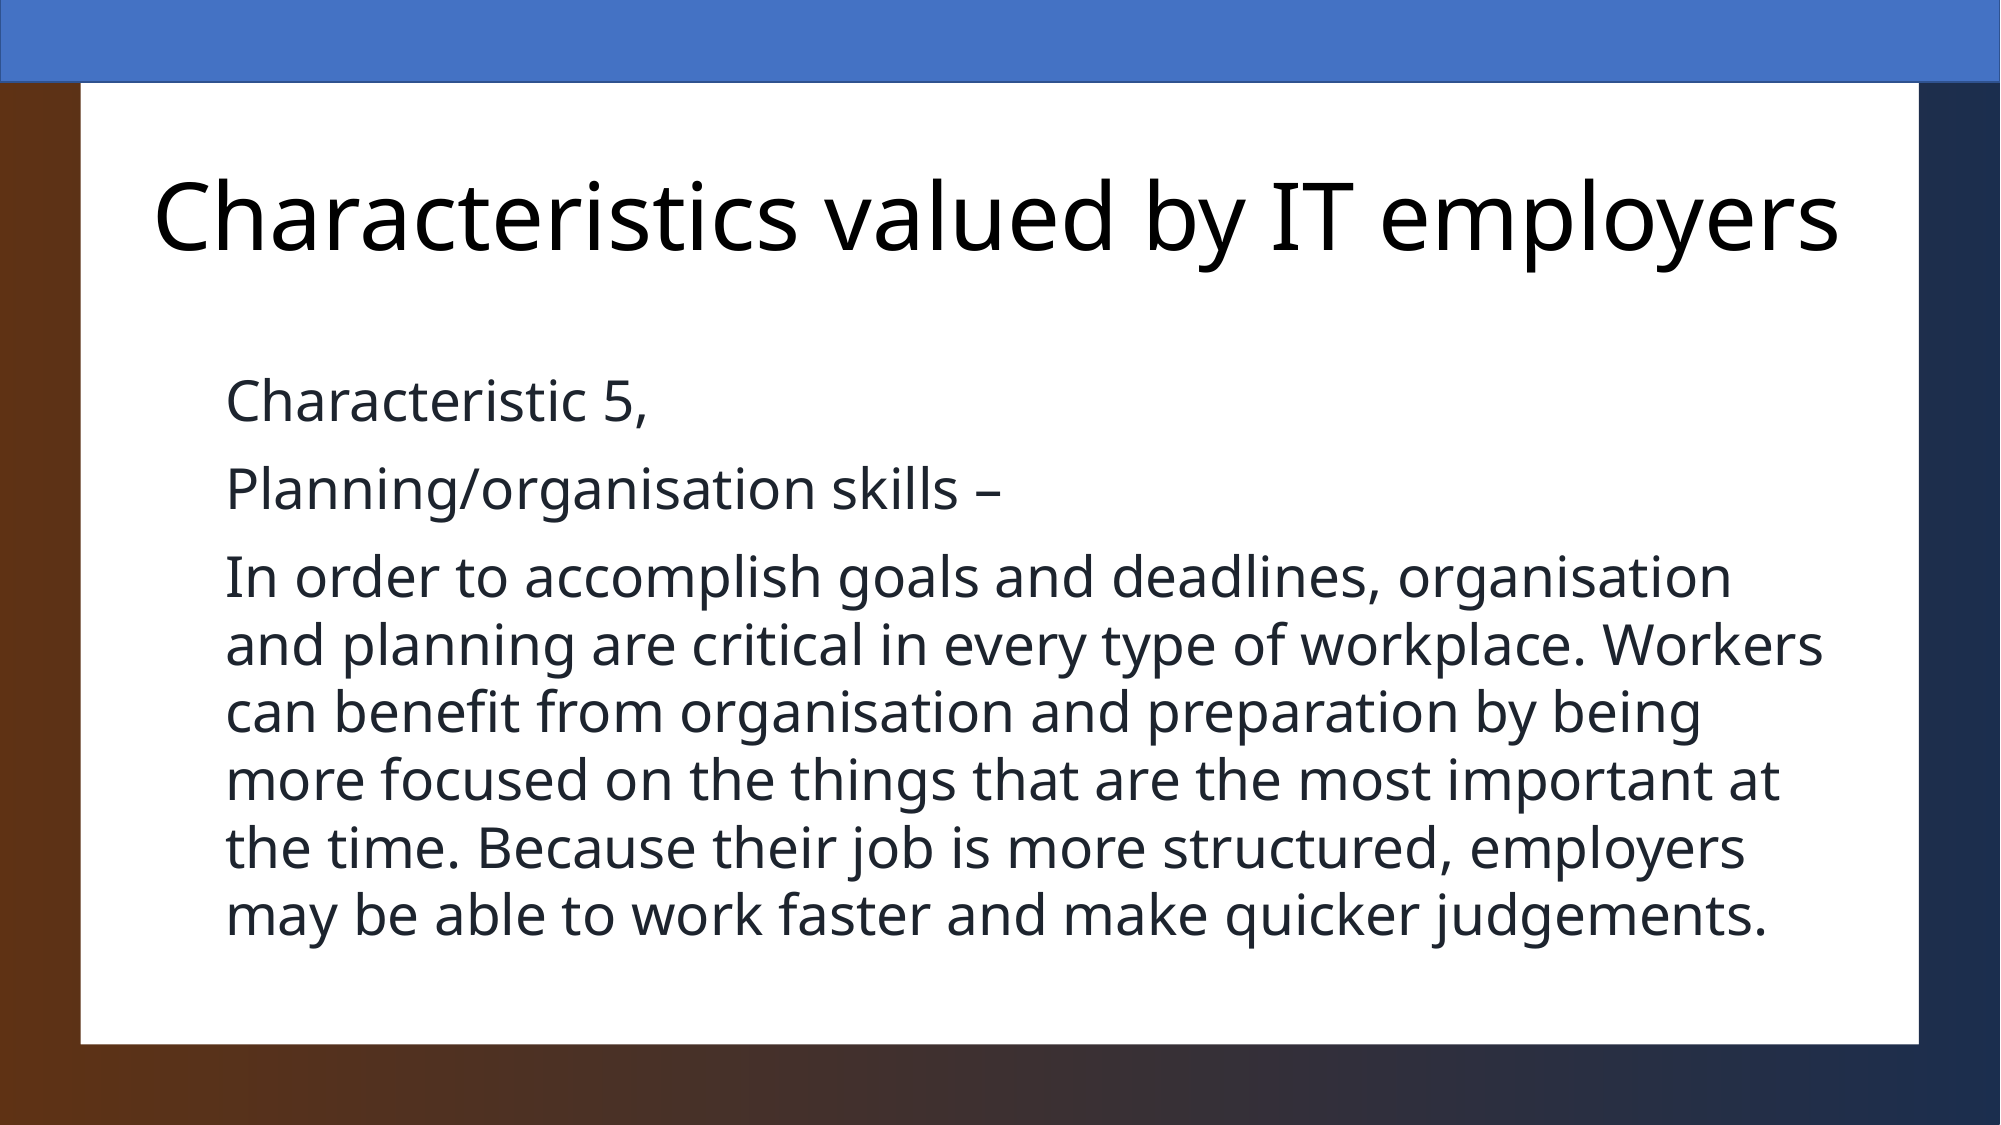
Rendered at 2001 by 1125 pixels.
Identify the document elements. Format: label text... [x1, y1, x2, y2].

title Characteristics valued by IT employers [137, 111, 1863, 330]
text_box [0, 0, 2000, 82]
list Characteristic 5, Planning/organisation skills – In order to accomplish goals and deadlines, organisation and planning are critical in every type of workplace. Workers can benefit from organisation and preparation by being more focused on the things that are the most important at the time. Because their job is more structured, employers may be able to work faster and make quicker judgements. [137, 357, 1863, 1014]
